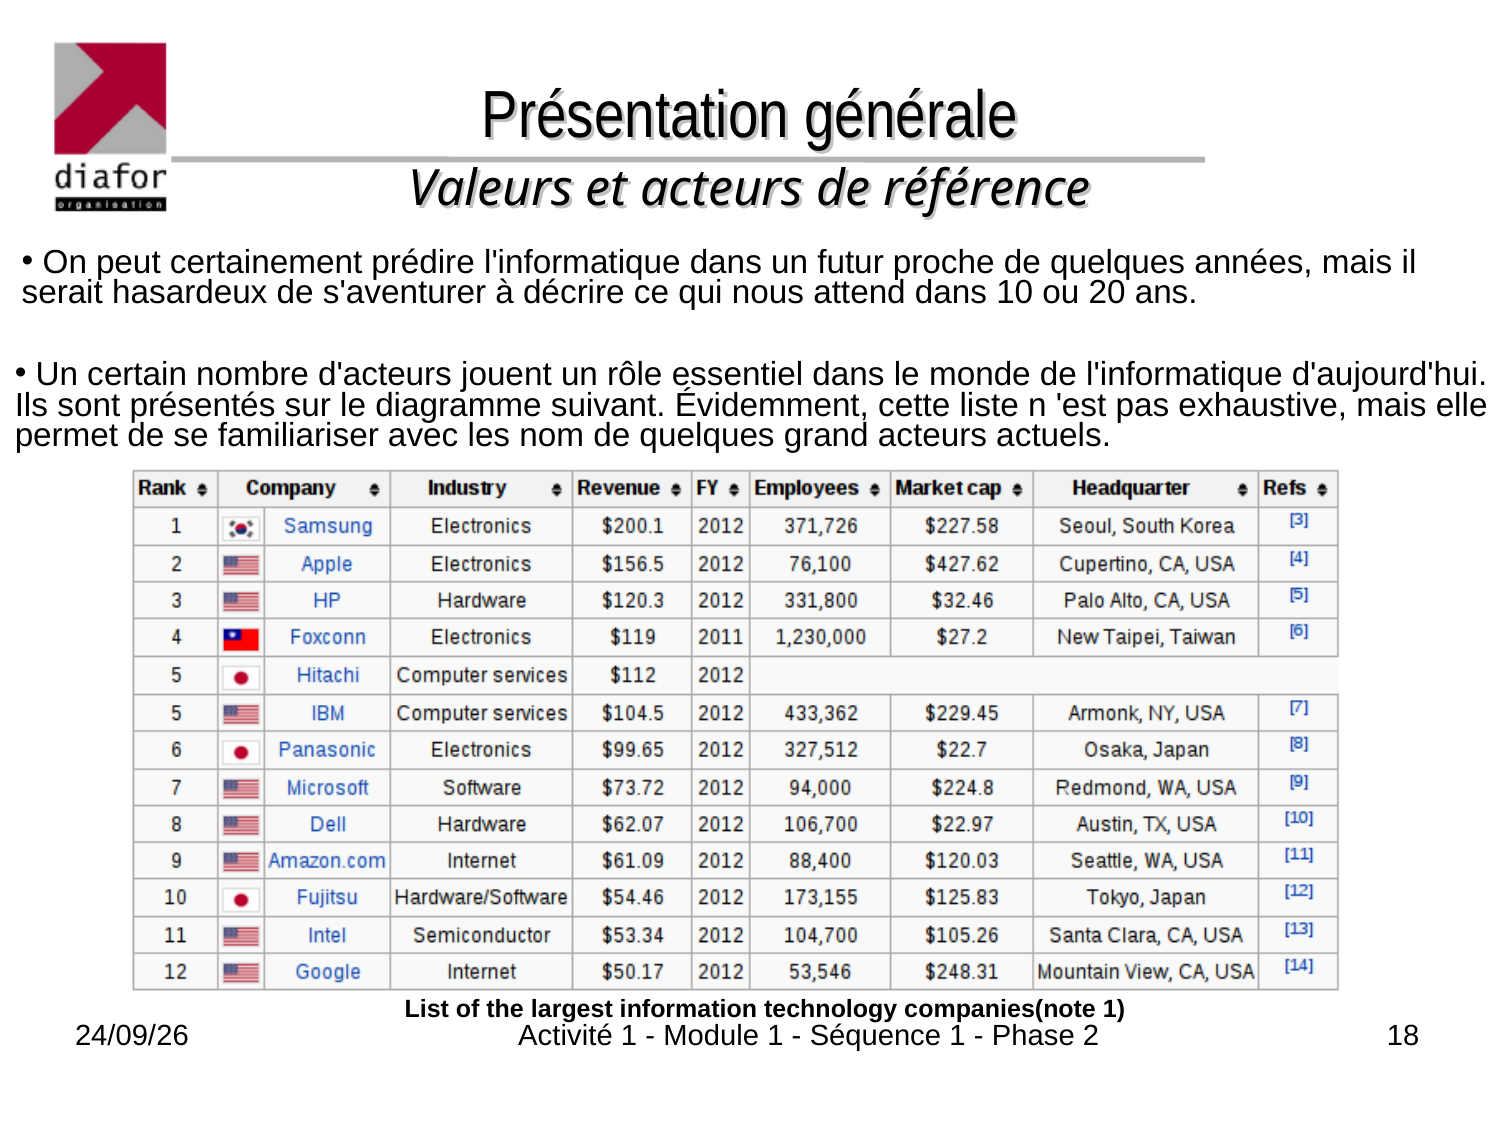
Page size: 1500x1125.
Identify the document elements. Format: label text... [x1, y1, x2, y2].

text_box Un certain nombre d'acteurs jouent un rôle essentiel dans le monde de l'informatique d'aujourd'hui. Ils sont présentés sur le diagramme suivant. Évidemment, cette liste n 'est pas exhaustive, mais elle permet de se familiariser avec les nom de quelques grand acteurs actuels. [0, 354, 1500, 461]
picture [53, 42, 168, 213]
text_box List of the largest information technology companies(note 1) [389, 992, 1188, 1030]
title Présentation générale Valeurs et acteurs de référence [75, 45, 1426, 242]
text_box On peut certainement prédire l'informatique dans un futur proche de quelques années, mais il serait hasardeux de s'aventurer à décrire ce qui nous attend dans 10 ou 20 ans. [6, 242, 1483, 318]
picture [118, 462, 1359, 1004]
